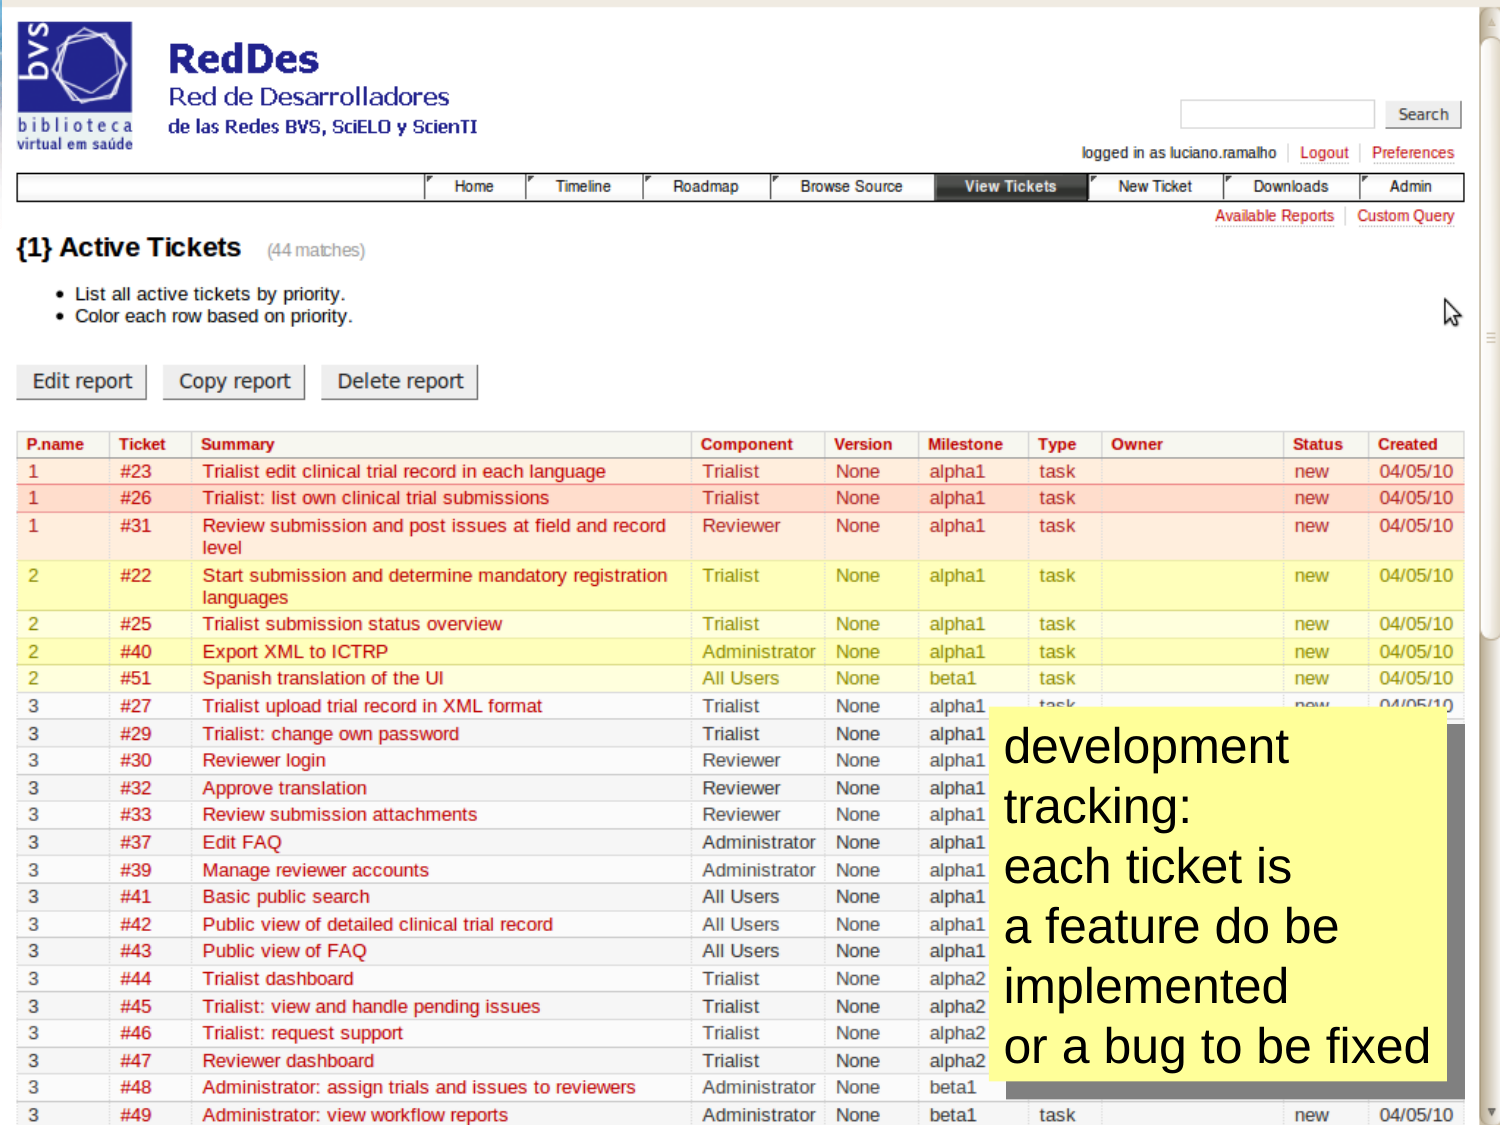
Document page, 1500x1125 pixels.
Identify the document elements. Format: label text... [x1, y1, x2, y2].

text_box development tracking: each ticket is a feature do be implemented or a bug to be fixed [988, 706, 1447, 1082]
picture [0, 0, 1500, 1125]
